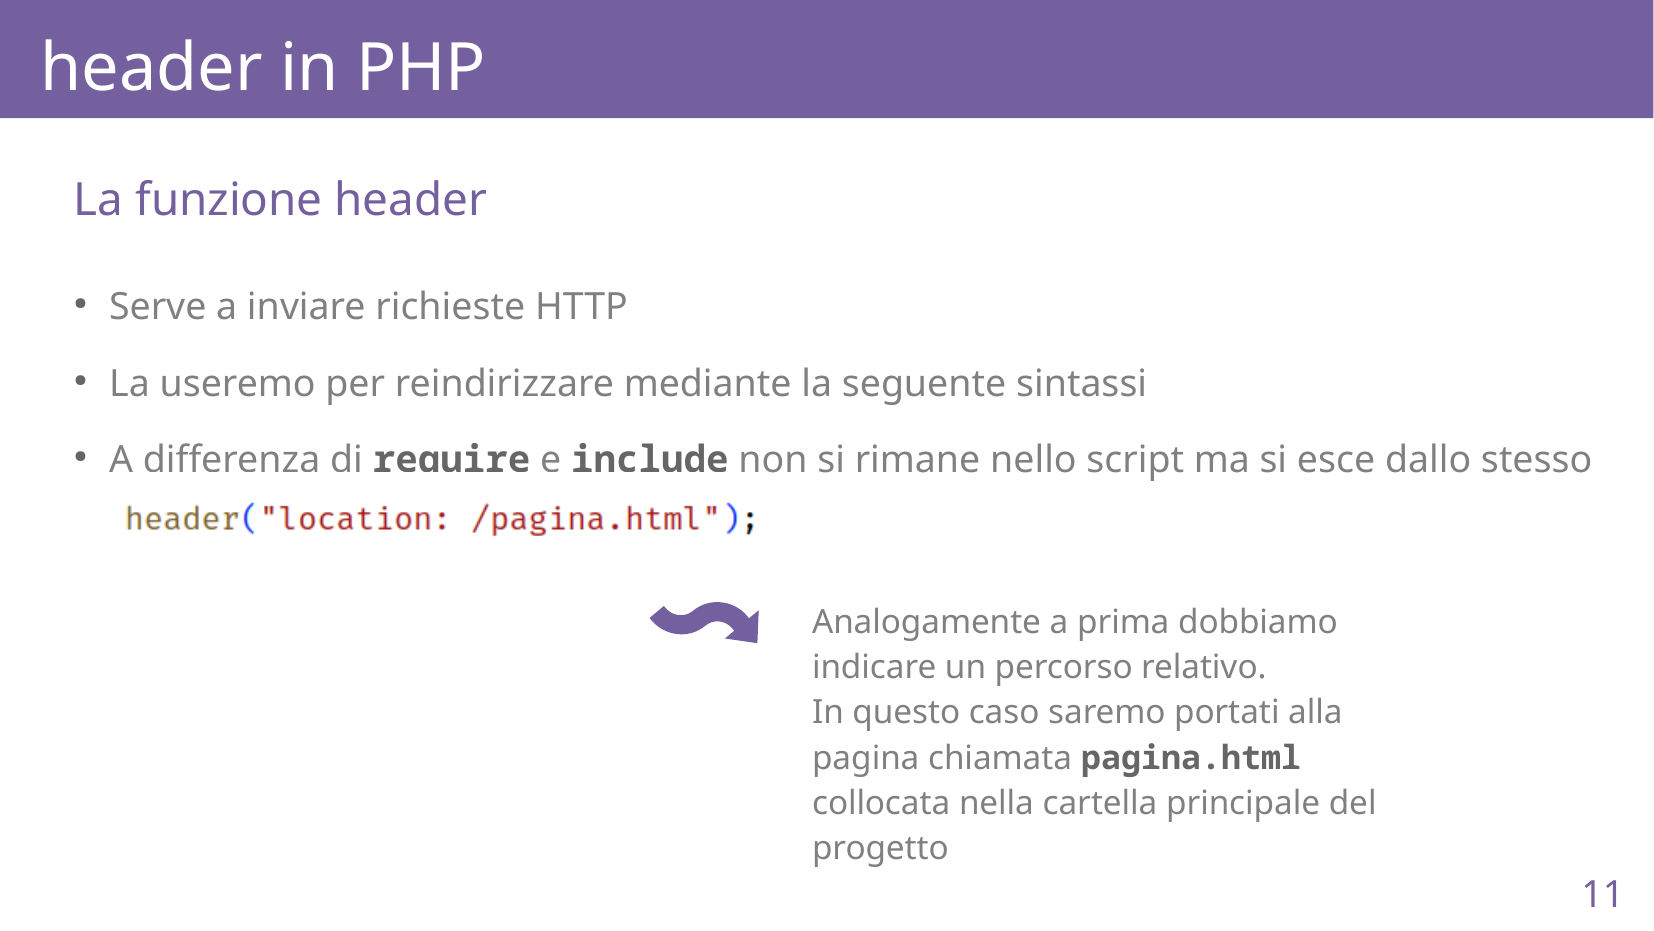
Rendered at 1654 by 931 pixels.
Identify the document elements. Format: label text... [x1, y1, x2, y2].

text_box Serve a inviare richieste HTTP La useremo per reindirizzare mediante la seguente sintassi A differenza di require e include non si rimane nello script ma si esce dallo stesso [59, 246, 1599, 464]
text_box La funzione header [59, 158, 1107, 229]
text_box [649, 602, 759, 644]
text_box Analogamente a prima dobbiamo indicare un percorso relativo. In questo caso saremo portati alla pagina chiamata pagina.html collocata nella cartella principale del progetto [797, 590, 1447, 844]
text_box header in PHP [25, 11, 523, 107]
picture [102, 472, 768, 562]
text_box <numero> [1513, 860, 1654, 931]
text_box [0, 0, 1654, 119]
